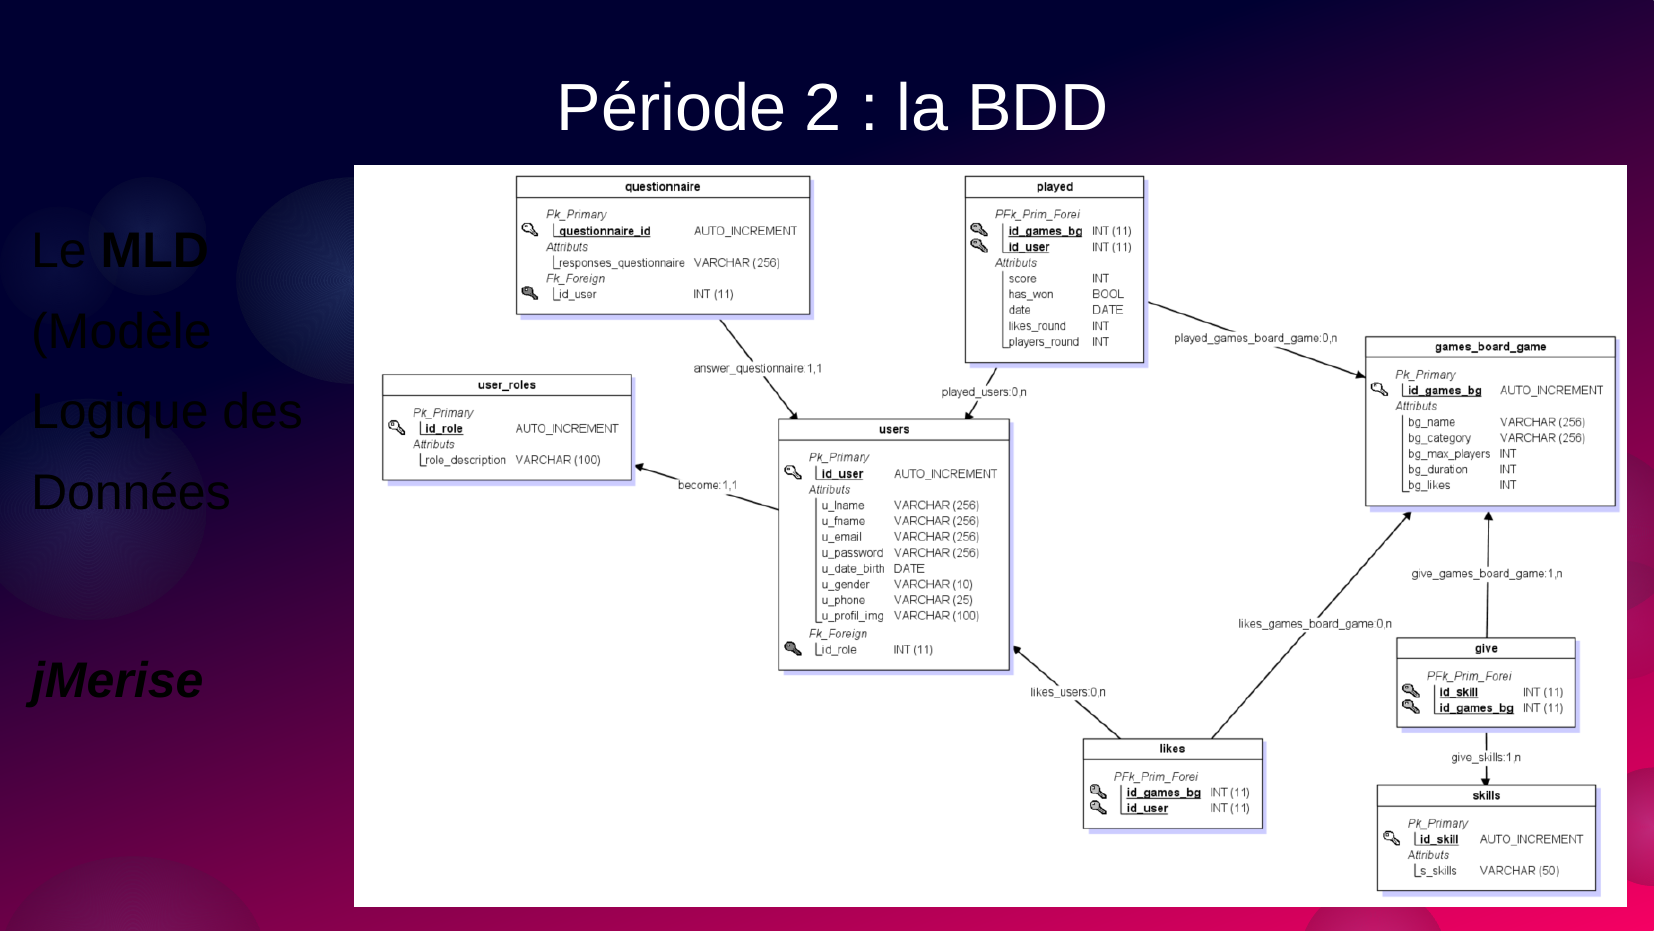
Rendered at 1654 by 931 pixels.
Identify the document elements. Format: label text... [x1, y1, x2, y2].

picture [354, 165, 1627, 907]
title Période 2 : la BDD [88, 29, 1577, 185]
text_box Le MLD (Modèle Logique des Données jMerise [16, 215, 333, 716]
